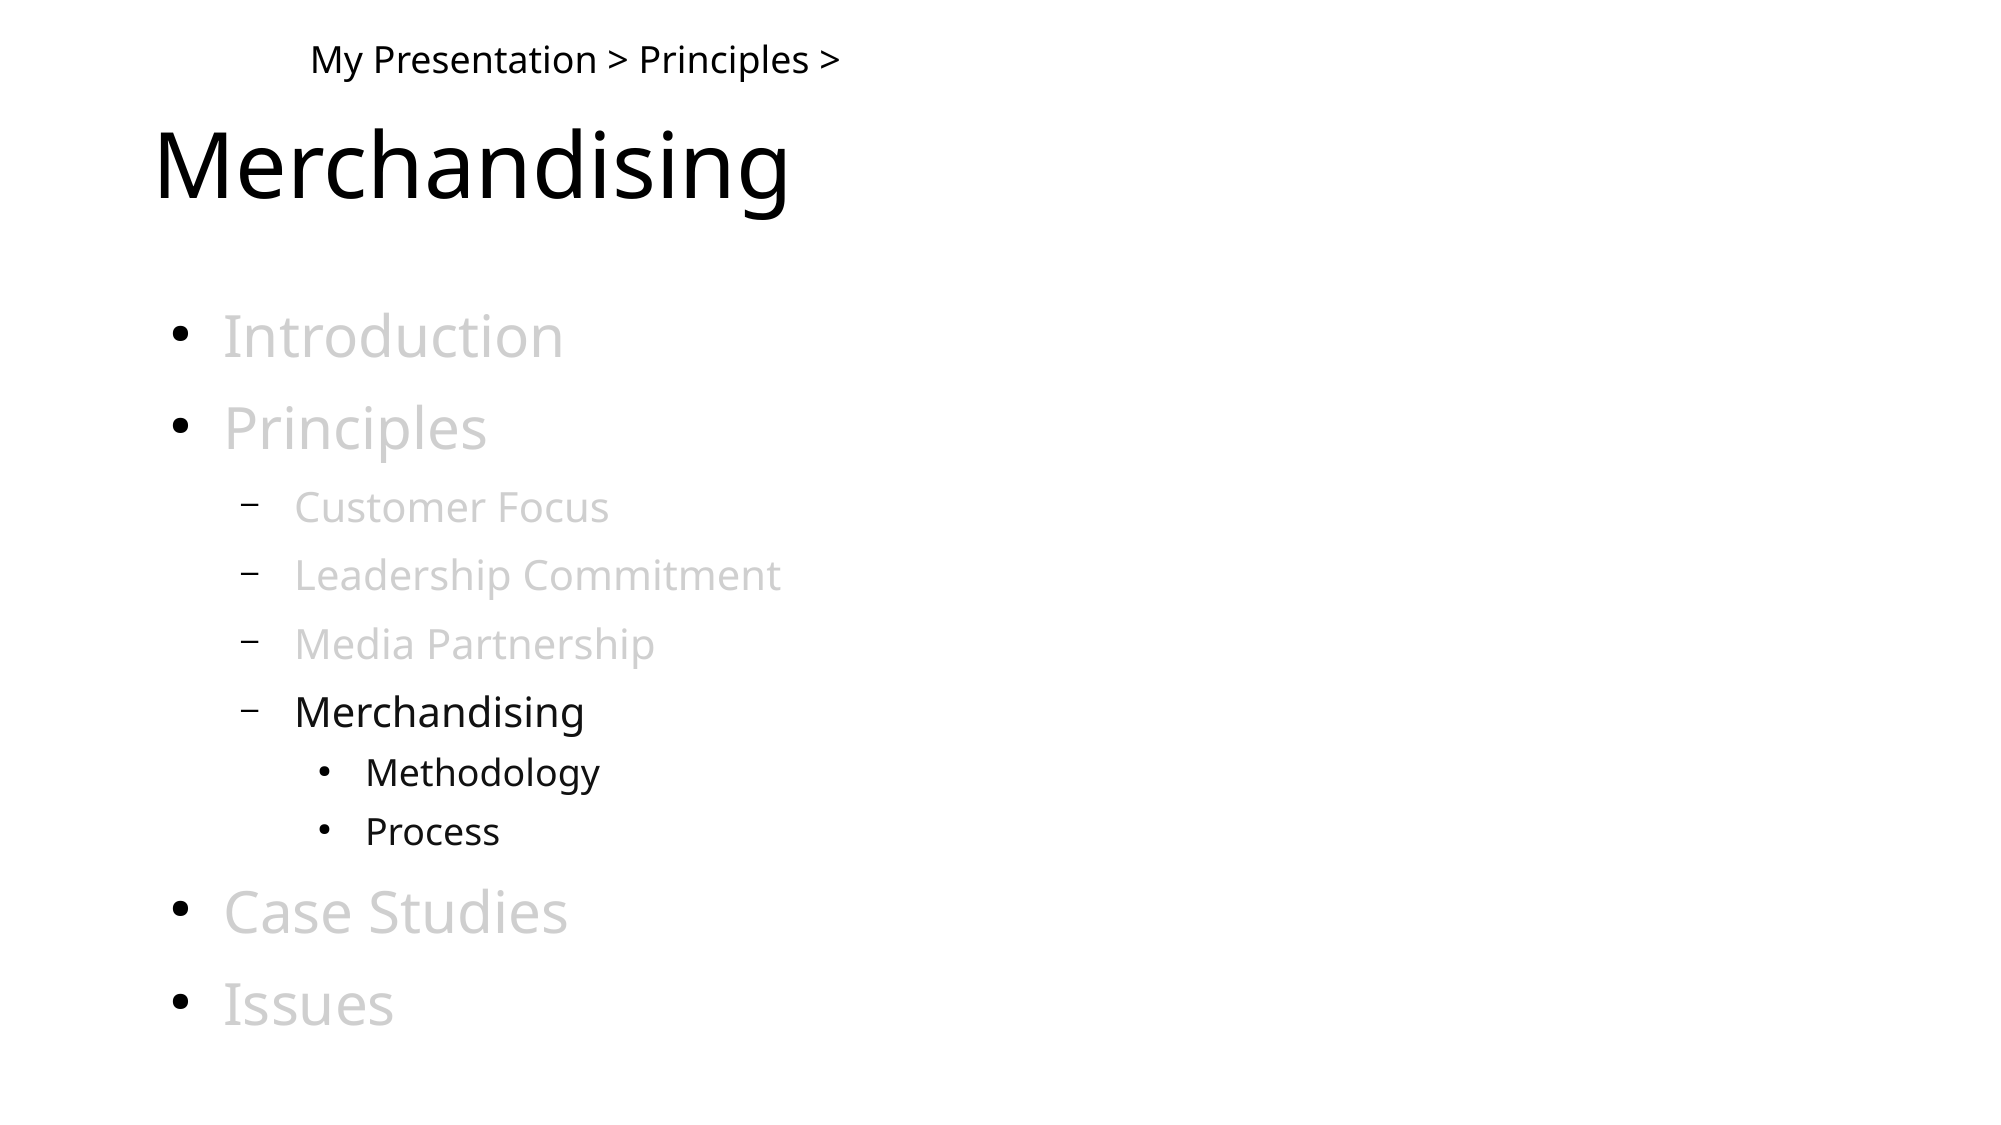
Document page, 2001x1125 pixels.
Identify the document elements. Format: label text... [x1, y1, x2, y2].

title Merchandising [137, 59, 1863, 278]
text_box My Presentation > Principles > [295, 25, 831, 81]
list Introduction Principles Customer Focus Leadership Commitment Media Partnership Merchandising Methodology Process Case Studies Issues [137, 299, 1863, 1014]
